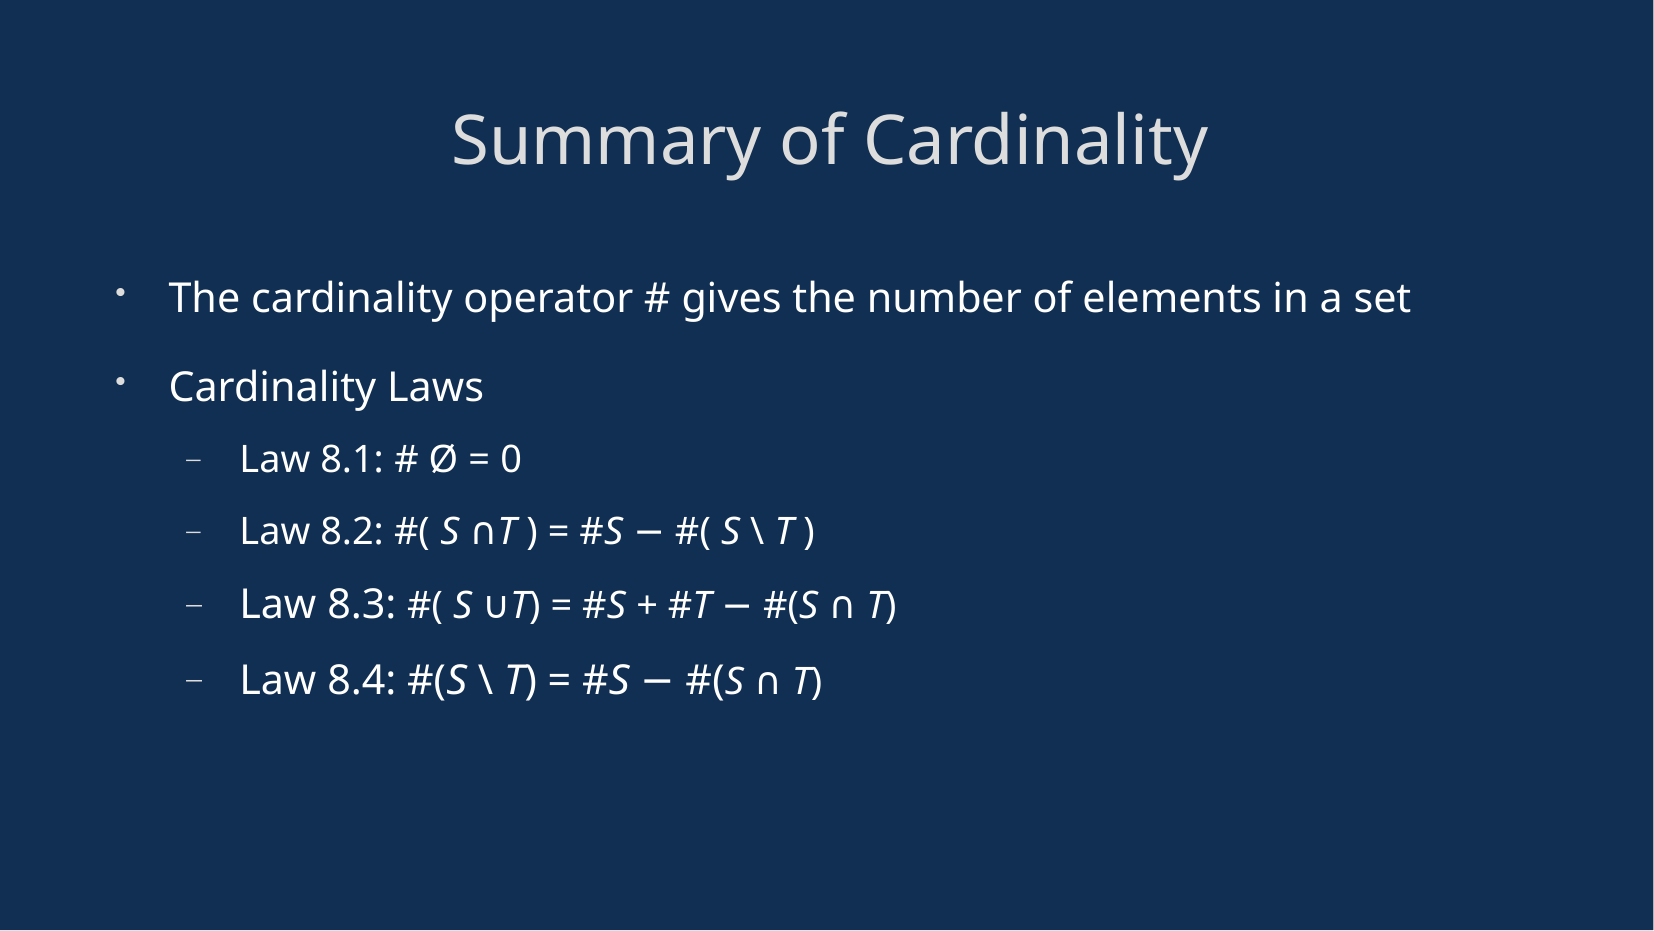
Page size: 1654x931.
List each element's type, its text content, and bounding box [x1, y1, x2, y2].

title Summary of Cardinality [97, 56, 1563, 220]
list The cardinality operator # gives the number of elements in a set Cardinality Laws Law 8.1: # Ø = 0 Law 8.2: #( S ∩T ) = #S − #( S \ T ) Law 8.3: #( S ∪T) = #S + #T − #(S ∩ T) Law 8.4: #(S \ T) = #S − #(S ∩ T) [97, 268, 1563, 806]
